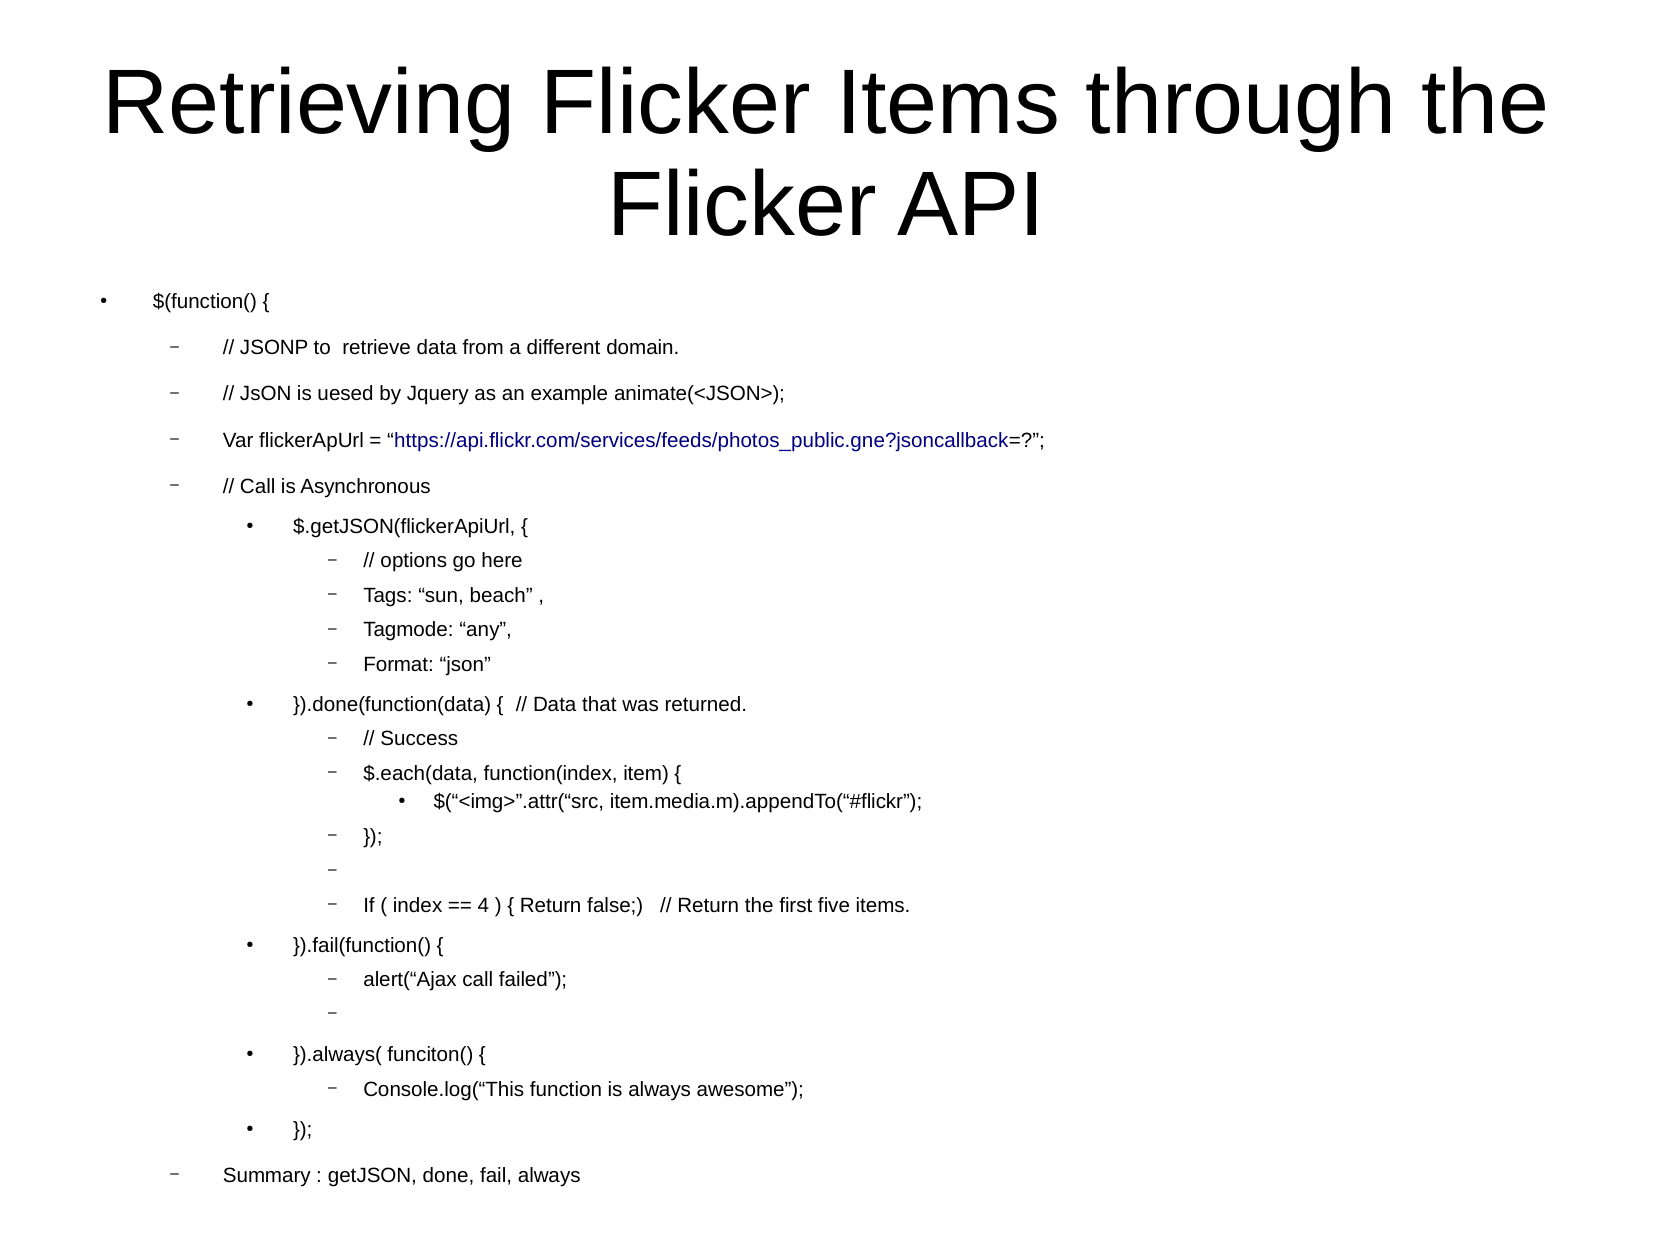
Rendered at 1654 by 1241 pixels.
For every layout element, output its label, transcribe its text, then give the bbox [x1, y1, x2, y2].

list $(function() { // JSONP to retrieve data from a different domain. // JsON is uesed by Jquery as an example animate(<JSON>); Var flickerApUrl = “https://api.flickr.com/services/feeds/photos_public.gne?jsoncallback=?”; // Call is Asynchronous $.getJSON(flickerApiUrl, { // options go here Tags: “sun, beach” , Tagmode: “any”, Format: “json” }).done(function(data) { // Data that was returned. // Success $.each(data, function(index, item) { $(“<img>”.attr(“src, item.media.m).appendTo(“#flickr”); }); If ( index == 4 ) { Return false;) // Return the first five items. }).fail(function() { alert(“Ajax call failed”); }).always( funciton() { Console.log(“This function is always awesome”); }); Summary : getJSON, done, fail, always [82, 290, 1571, 1201]
title Retrieving Flicker Items through the Flicker API [82, 49, 1571, 257]
